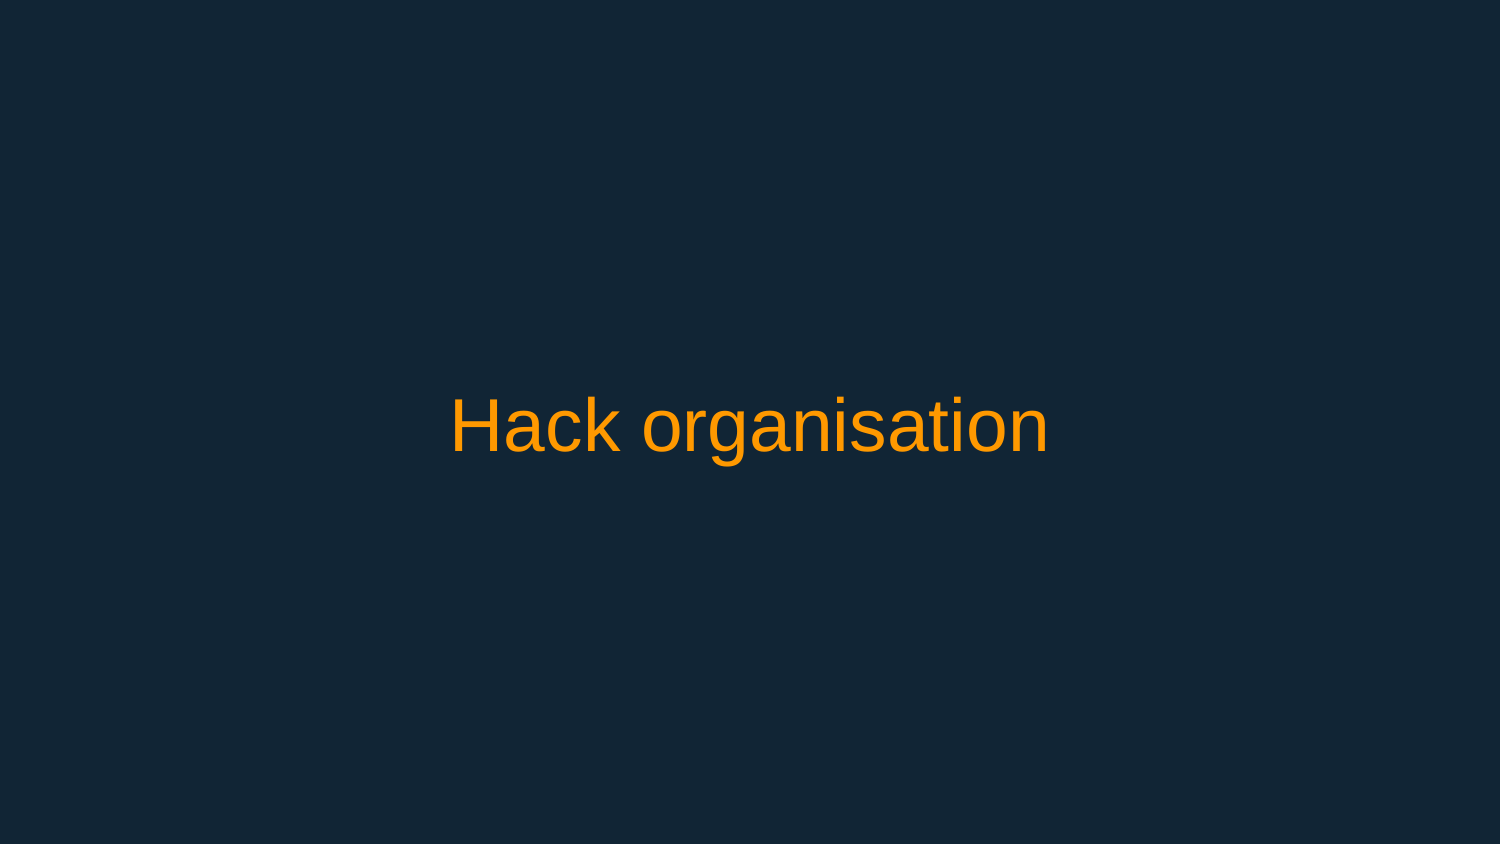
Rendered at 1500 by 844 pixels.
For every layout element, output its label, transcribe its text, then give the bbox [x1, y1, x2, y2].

title Hack organisation [51, 352, 1449, 491]
